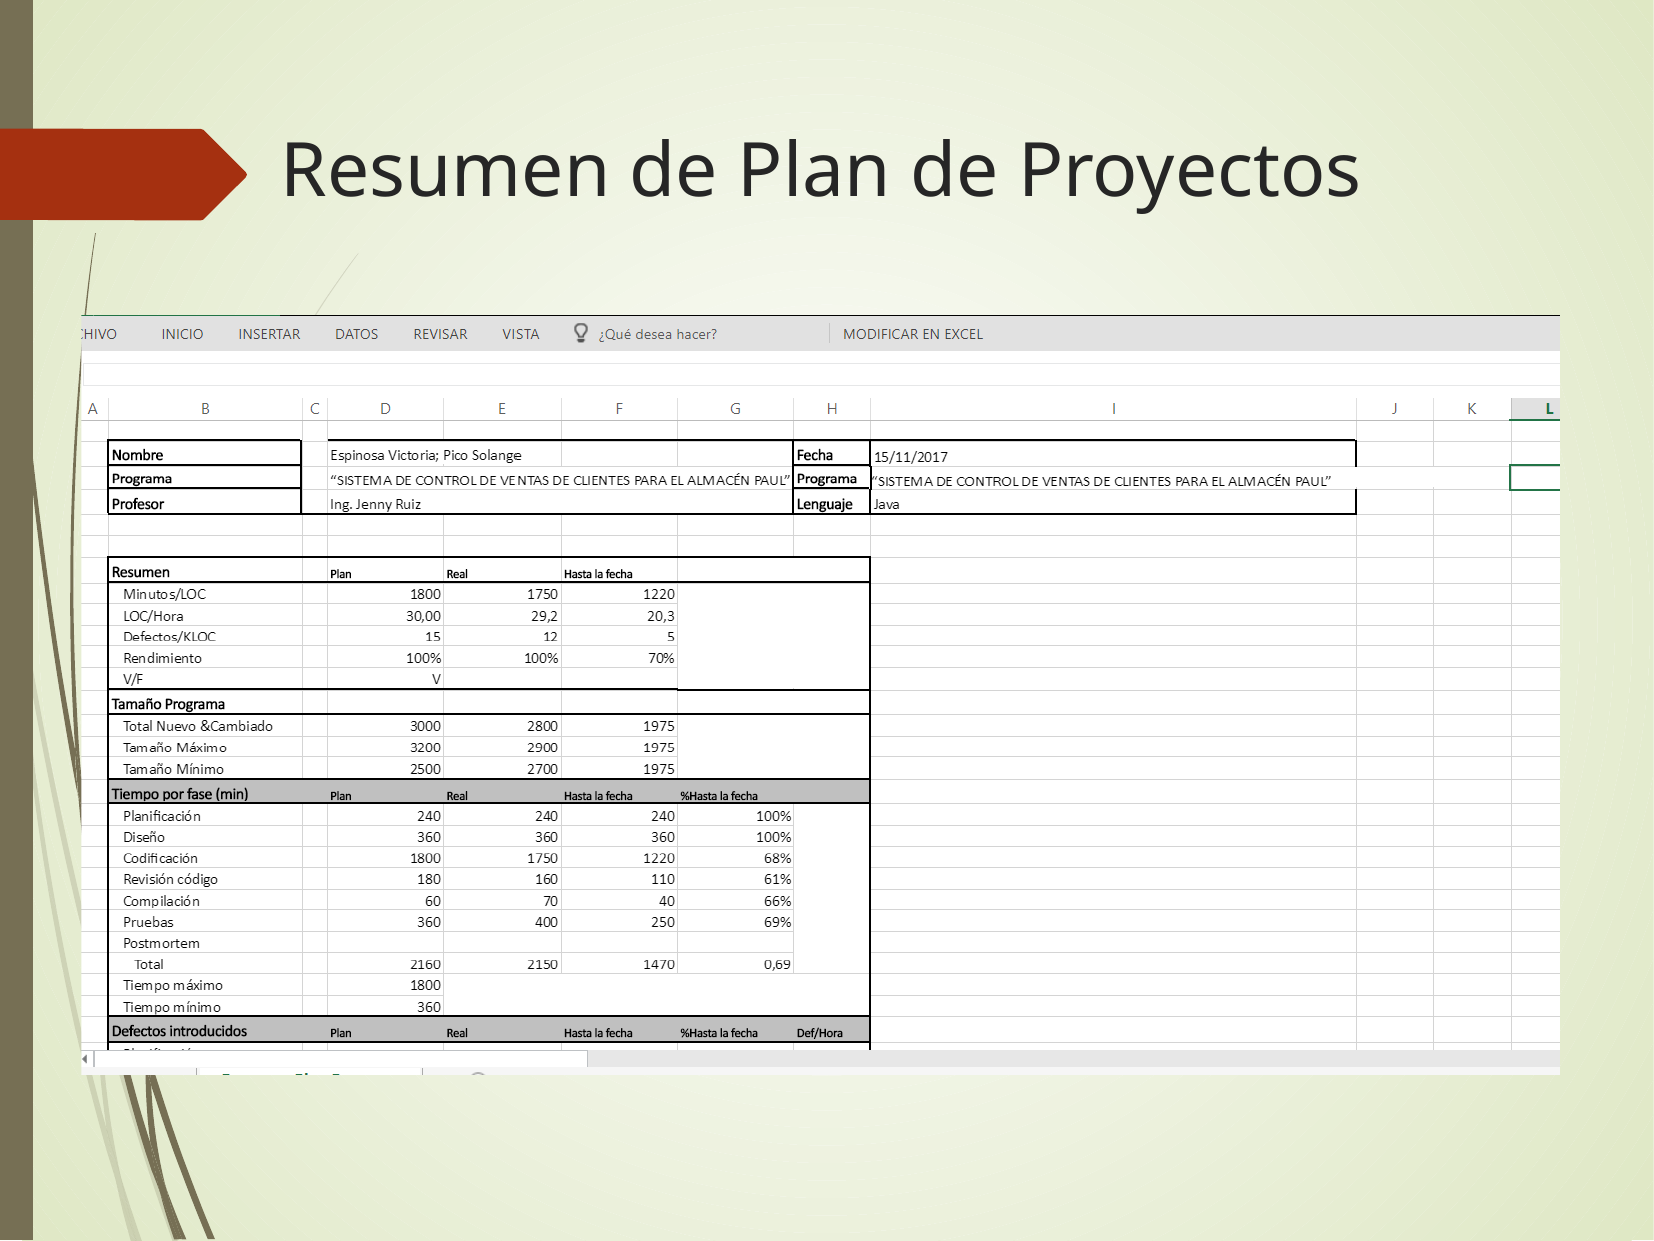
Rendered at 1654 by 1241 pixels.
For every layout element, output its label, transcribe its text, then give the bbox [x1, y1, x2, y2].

title Resumen de Plan de Proyectos [265, 114, 1447, 233]
picture [81, 315, 1561, 1075]
